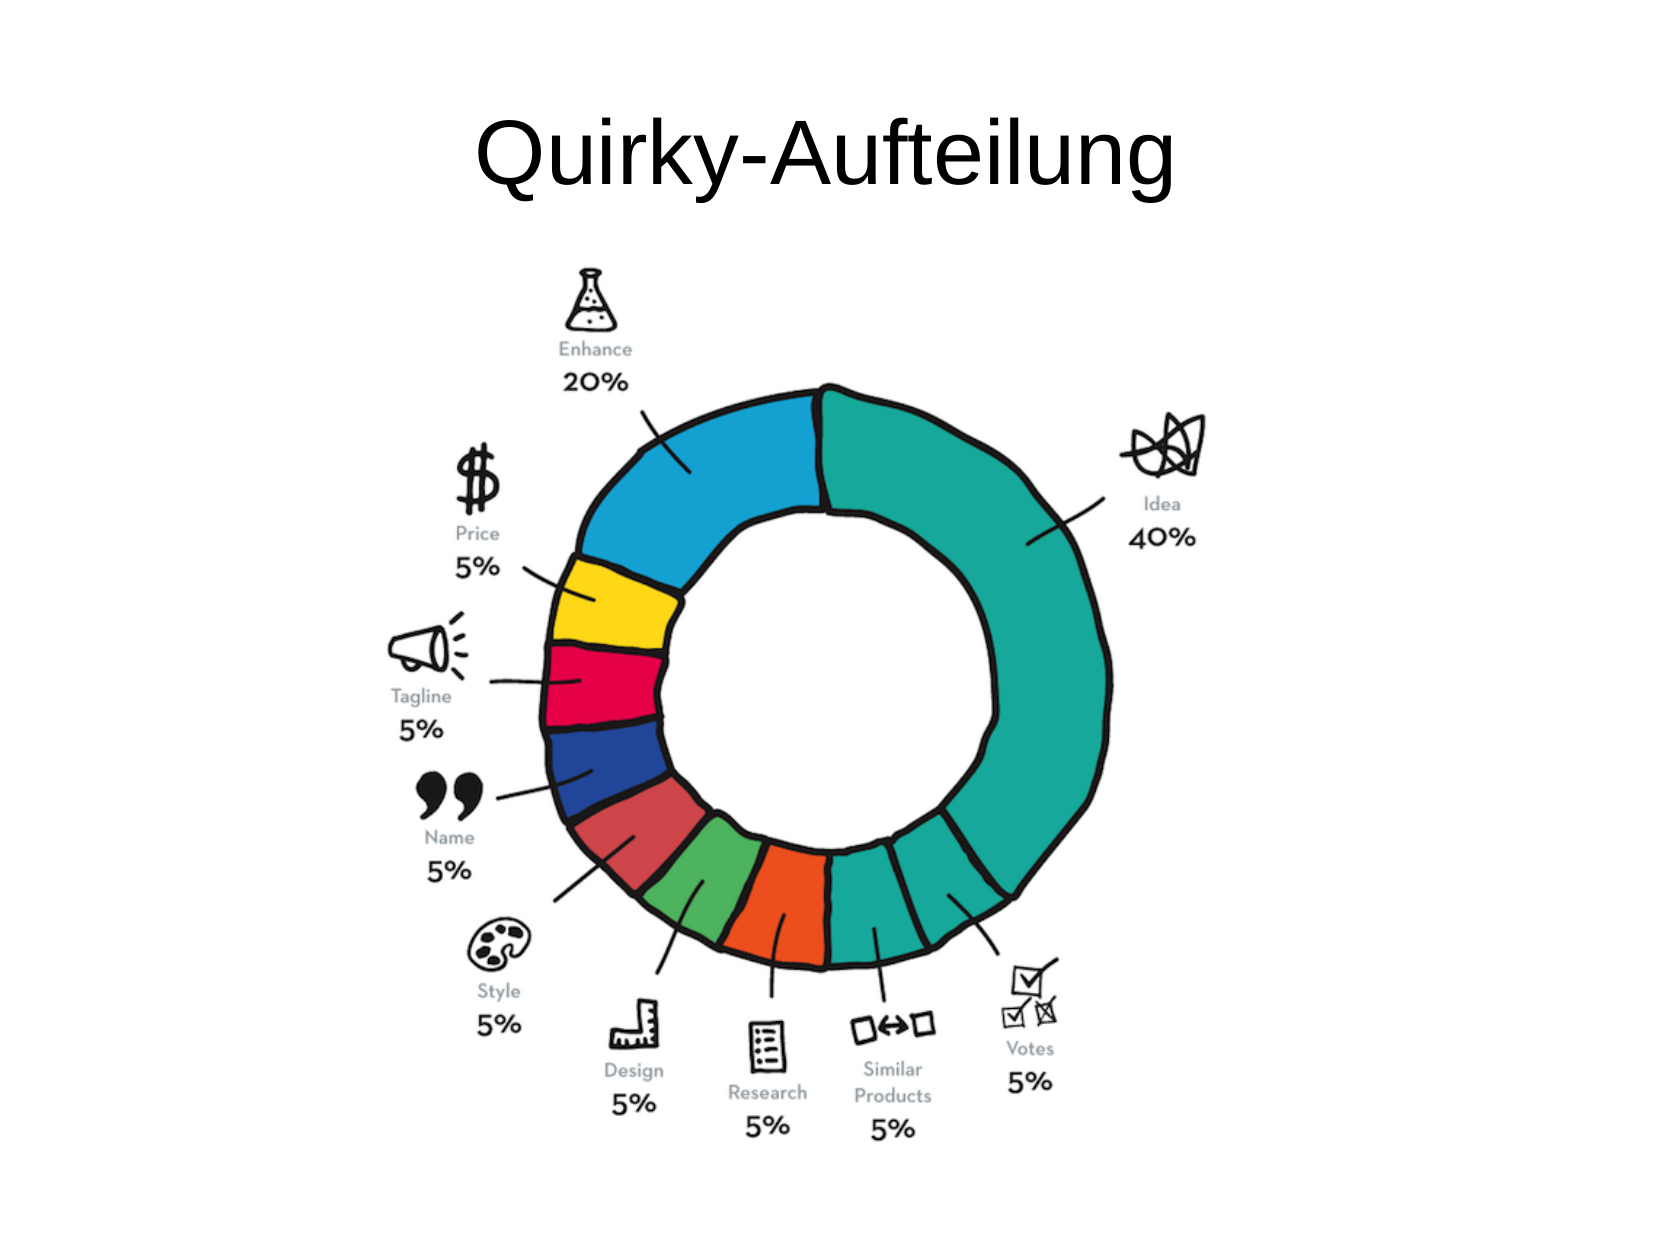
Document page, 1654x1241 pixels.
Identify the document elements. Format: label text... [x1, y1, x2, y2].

title Quirky-Aufteilung [82, 49, 1571, 257]
picture [360, 244, 1233, 1156]
